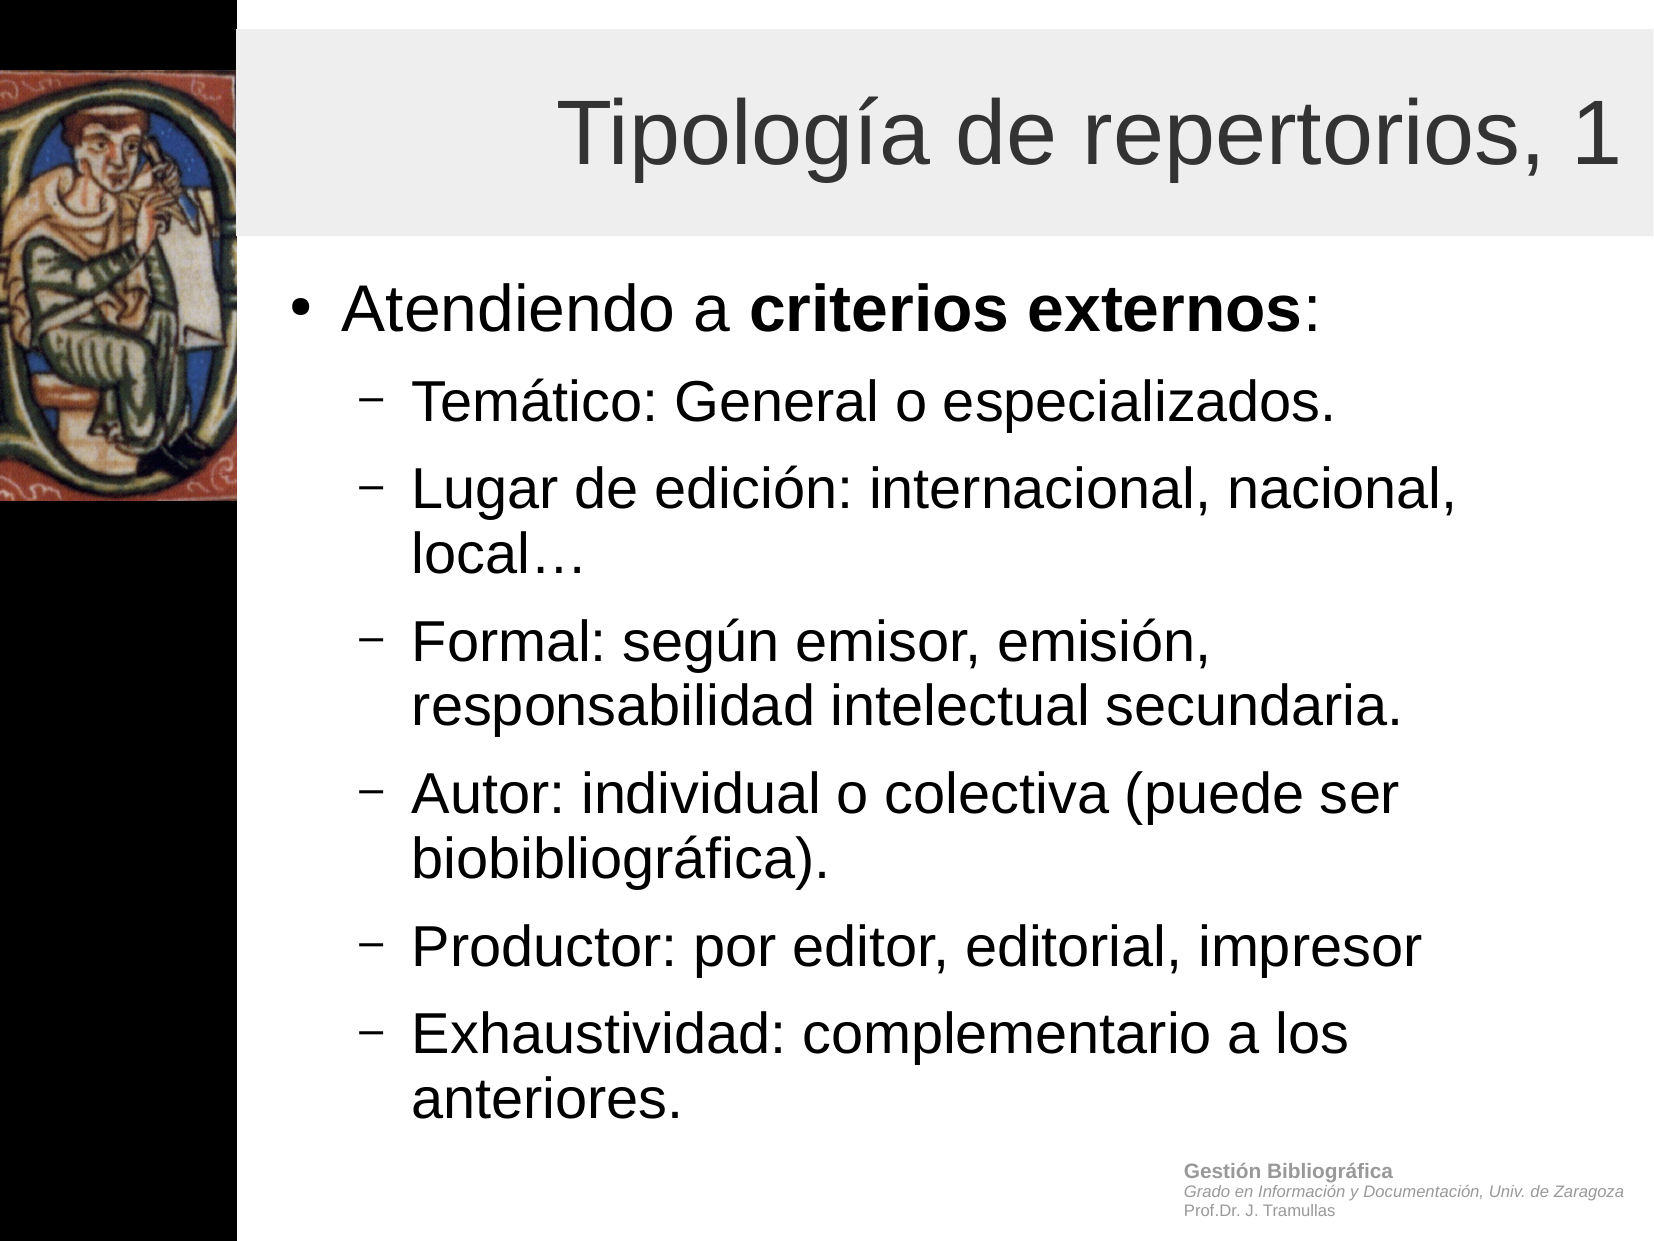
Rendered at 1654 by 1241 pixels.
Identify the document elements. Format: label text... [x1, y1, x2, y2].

picture [0, 70, 237, 501]
list Atendiendo a criterios externos: Temático: General o especializados. Lugar de edición: internacional, nacional, local… Formal: según emisor, emisión, responsabilidad intelectual secundaria. Autor: individual o colectiva (puede ser biobibliográfica). Productor: por editor, editorial, impresor Exhaustividad: complementario a los anteriores. [271, 271, 1619, 1134]
title Tipología de repertorios, 1 [236, 29, 1654, 237]
